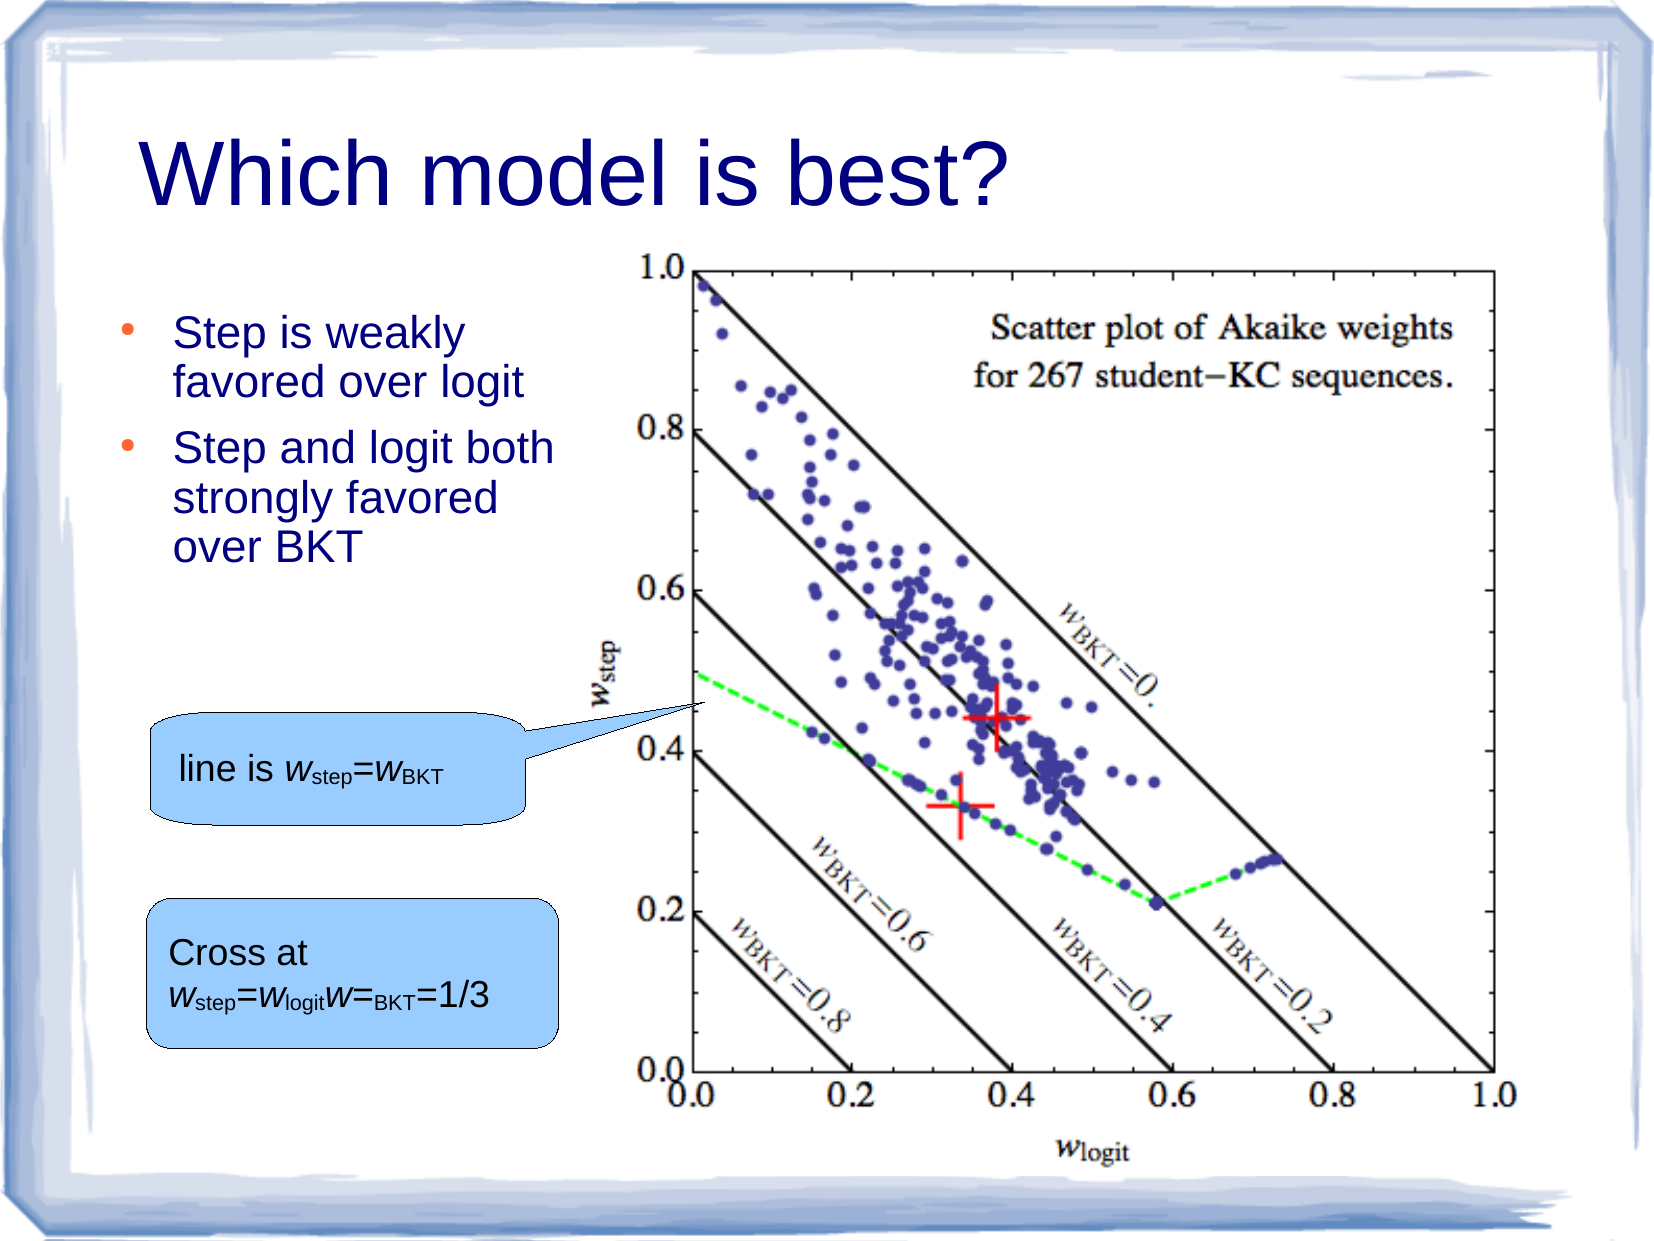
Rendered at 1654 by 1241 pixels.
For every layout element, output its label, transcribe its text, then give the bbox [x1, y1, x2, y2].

picture [0, 0, 1654, 1241]
title Which model is best? [124, 92, 1530, 245]
text_box line is wstep=wBKT [150, 702, 705, 826]
text_box Cross at wstep=wlogitw=BKT=1/3 [146, 898, 559, 1049]
list Step is weakly favored over logit Step and logit both strongly favored over BKT [86, 301, 612, 618]
